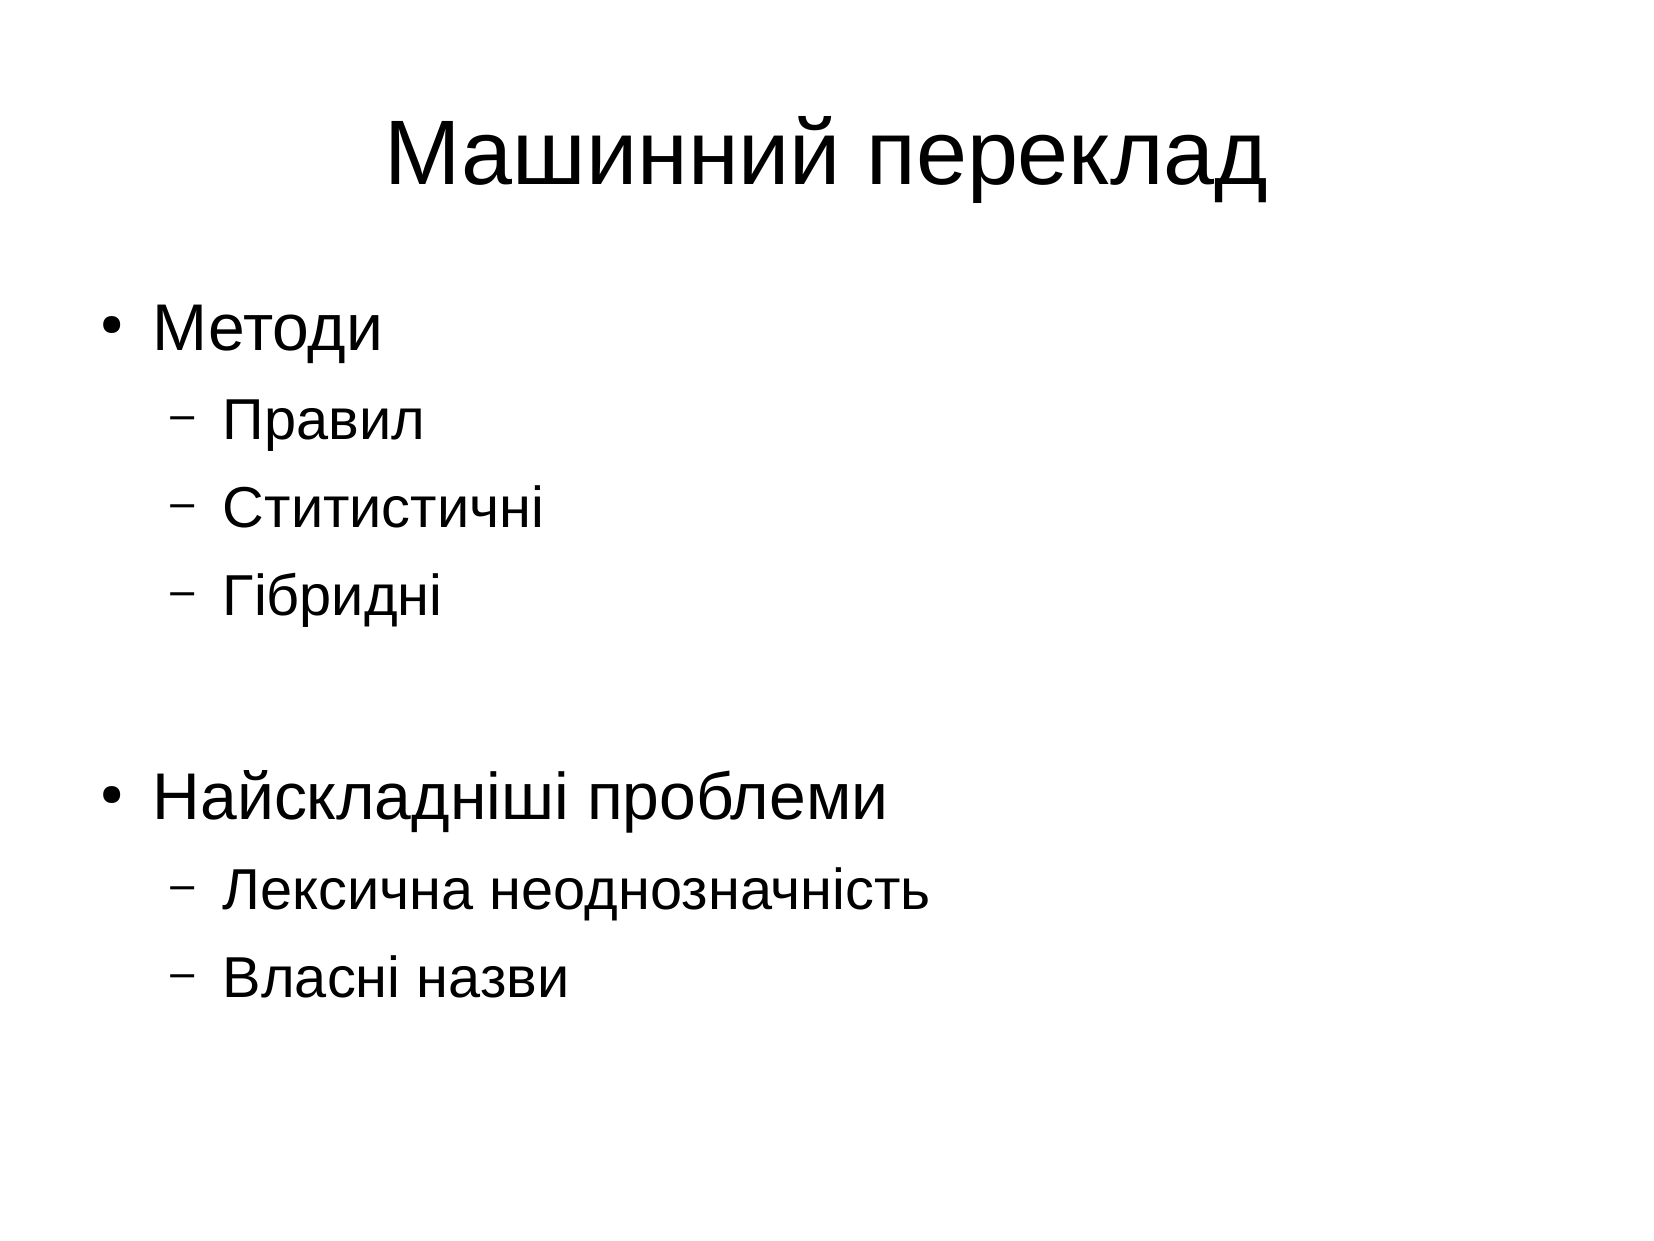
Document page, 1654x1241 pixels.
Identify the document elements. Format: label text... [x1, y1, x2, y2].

title Машинний переклад [82, 49, 1571, 257]
list Методи Правил Ститистичні Гібридні Найскладніші проблеми Лексична неоднозначність Власні назви [82, 290, 1571, 1010]
